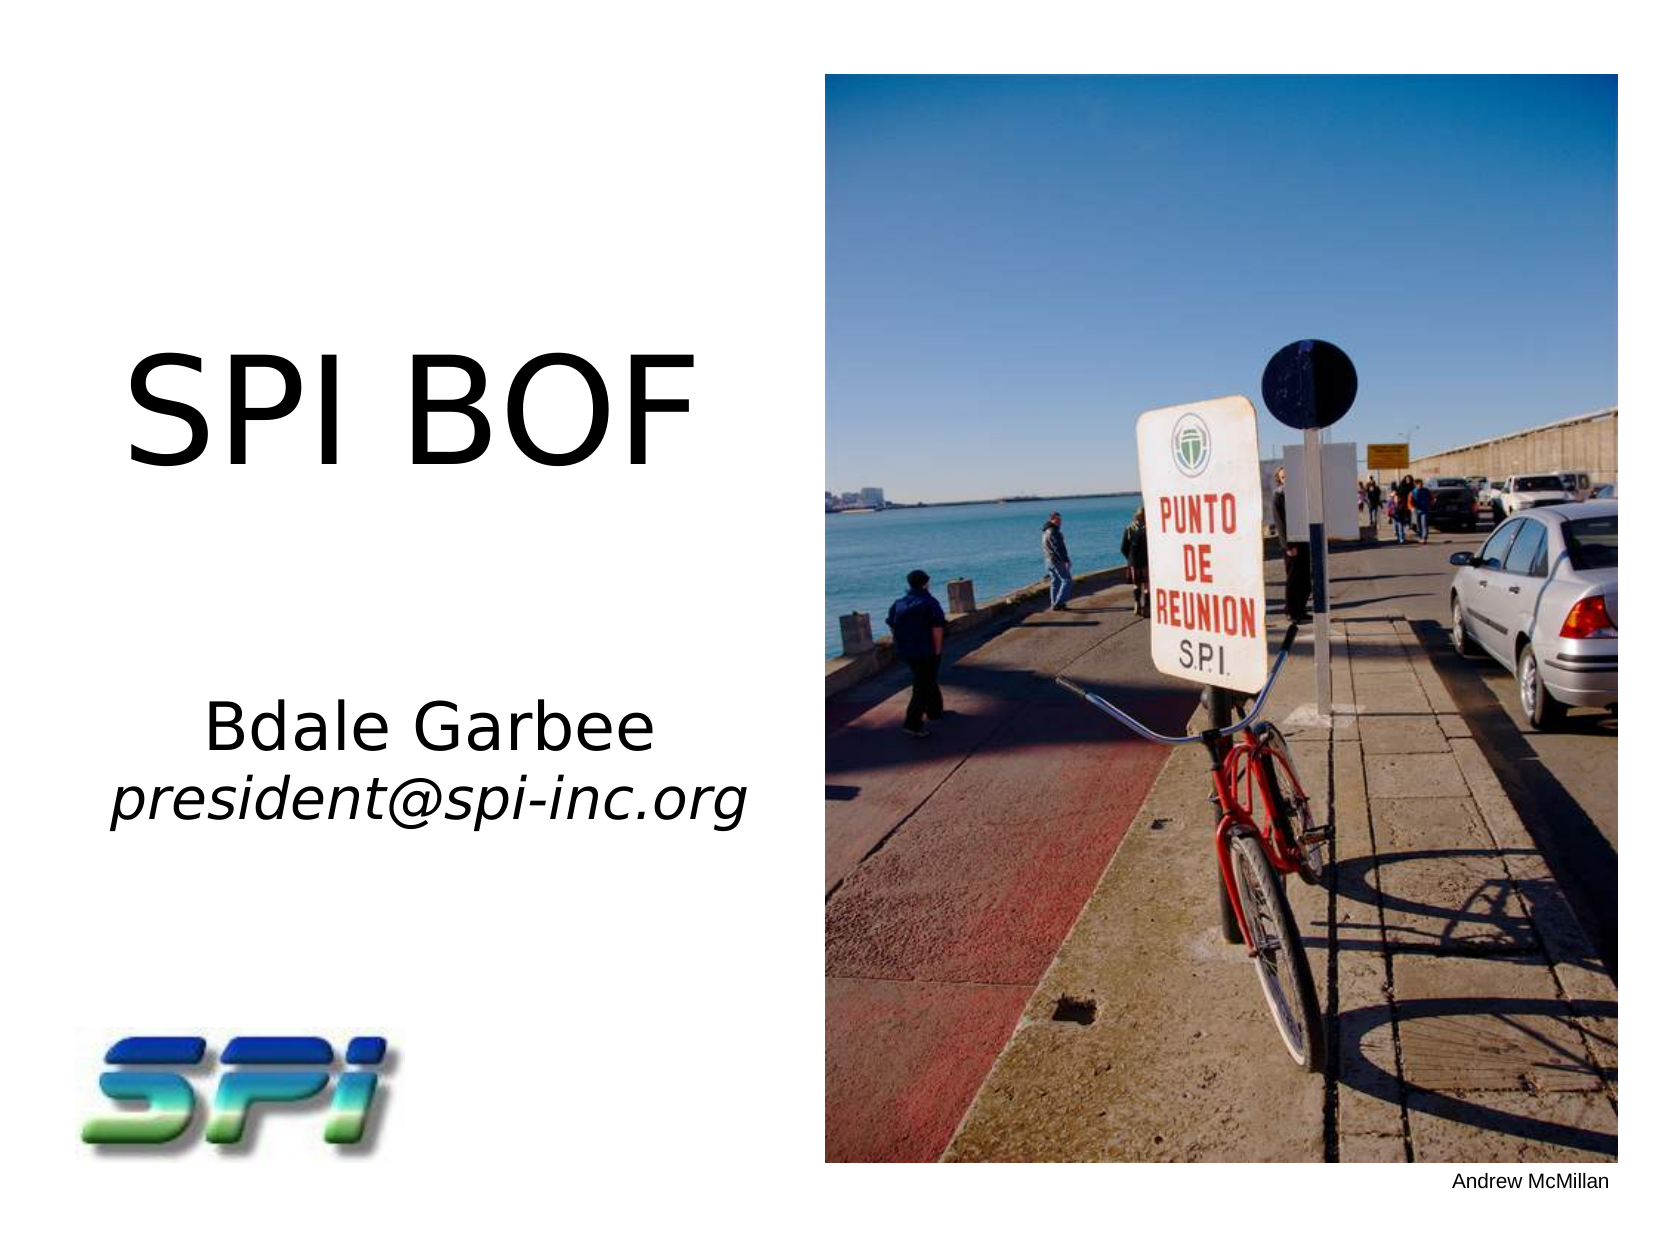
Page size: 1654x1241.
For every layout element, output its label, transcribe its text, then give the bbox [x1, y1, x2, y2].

title SPI BOF [0, 316, 825, 358]
subtitle Bdale Garbee president@spi-inc.org [0, 358, 825, 1163]
text_box Andrew McMillan [1437, 1162, 1625, 1201]
picture [825, 74, 1618, 1163]
